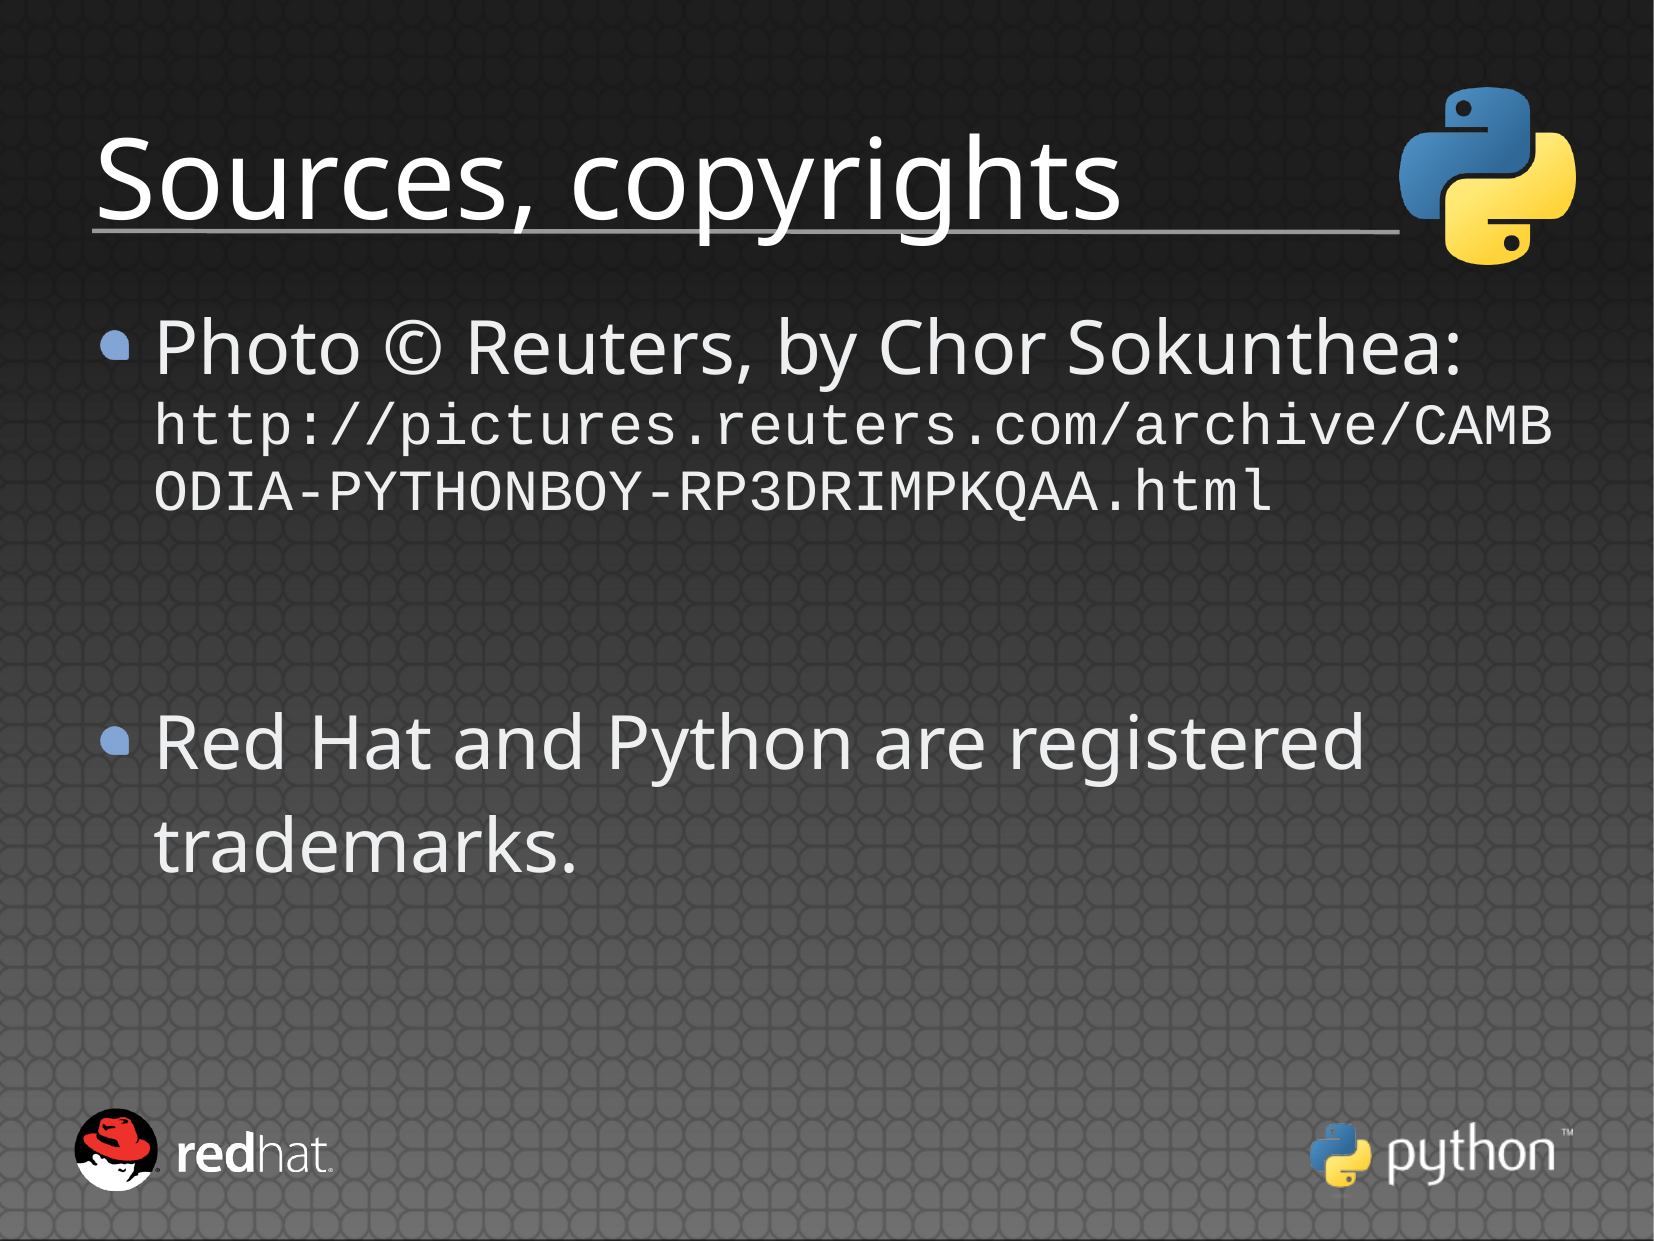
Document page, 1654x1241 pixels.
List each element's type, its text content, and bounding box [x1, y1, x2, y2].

title Sources, copyrights [94, 100, 1426, 251]
list Photo © Reuters, by Chor Sokunthea: http://pictures.reuters.com/archive/CAMBODIA-PYTHONBOY-RP3DRIMPKQAA.html Red Hat and Python are registered trademarks. [82, 293, 1571, 1034]
picture [0, 0, 1654, 1241]
